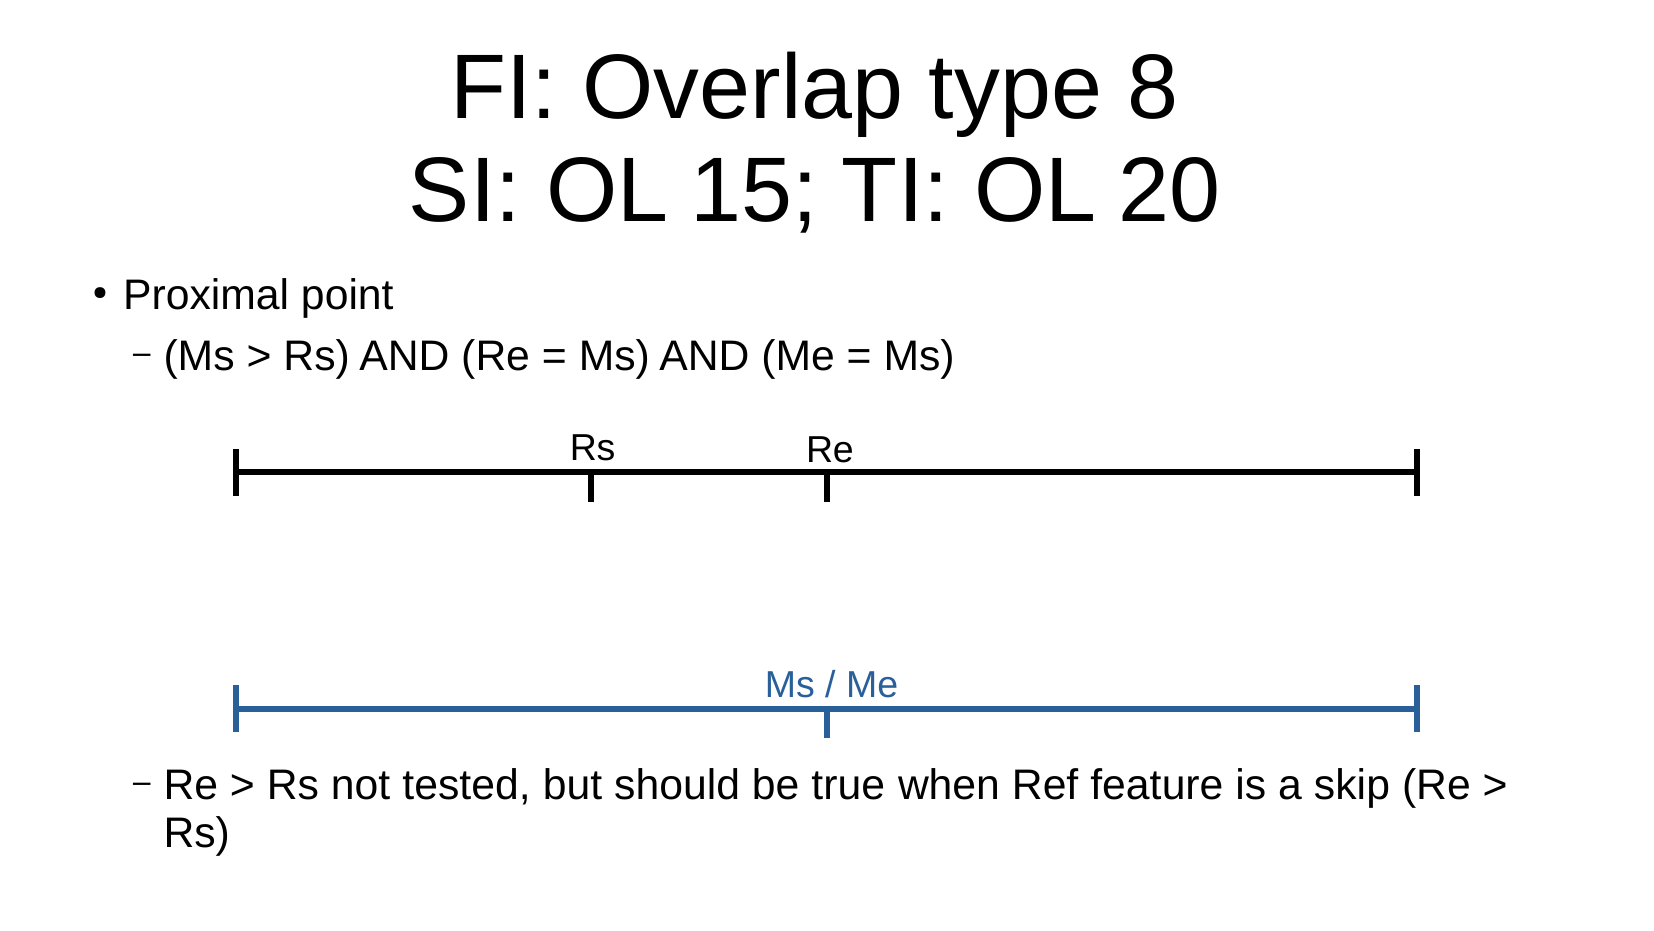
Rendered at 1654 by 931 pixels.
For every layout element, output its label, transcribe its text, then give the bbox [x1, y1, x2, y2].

title FI: Overlap type 8 SI: OL 15; TI: OL 20 [70, 35, 1559, 344]
list Proximal point (Ms > Rs) AND (Re = Ms) AND (Me = Ms) Re > Rs not tested, but should be true when Ref feature is a skip (Re > Rs) [82, 270, 1571, 863]
text_box Re [791, 420, 898, 520]
text_box Rs [555, 419, 662, 519]
text_box Ms / Me [750, 655, 928, 755]
